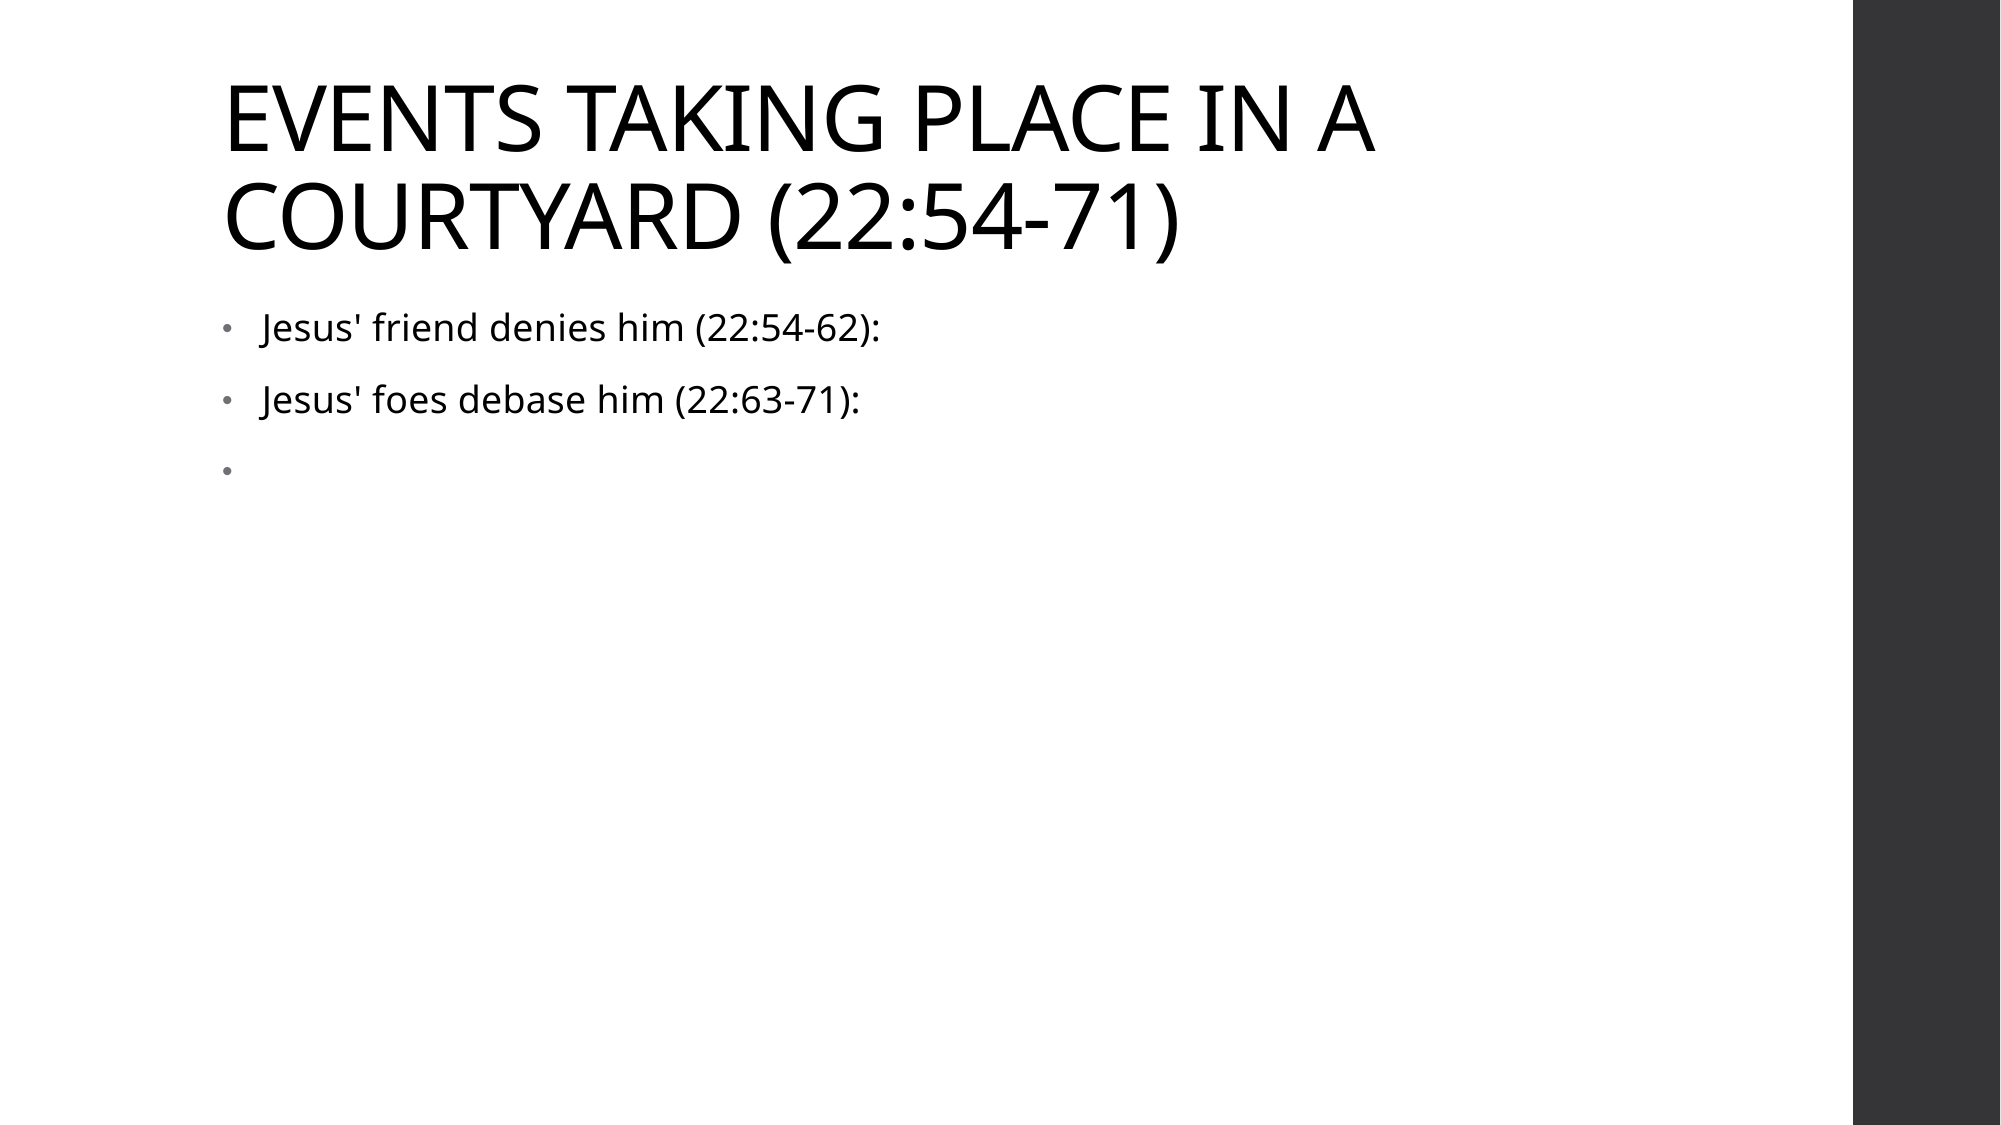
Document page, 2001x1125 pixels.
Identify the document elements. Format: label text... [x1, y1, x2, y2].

list Jesus' friend denies him (22:54-62): Jesus' foes debase him (22:63-71): [206, 299, 1617, 1014]
title EVENTS TAKING PLACE IN A COURTYARD (22:54-71) [206, 60, 1797, 278]
